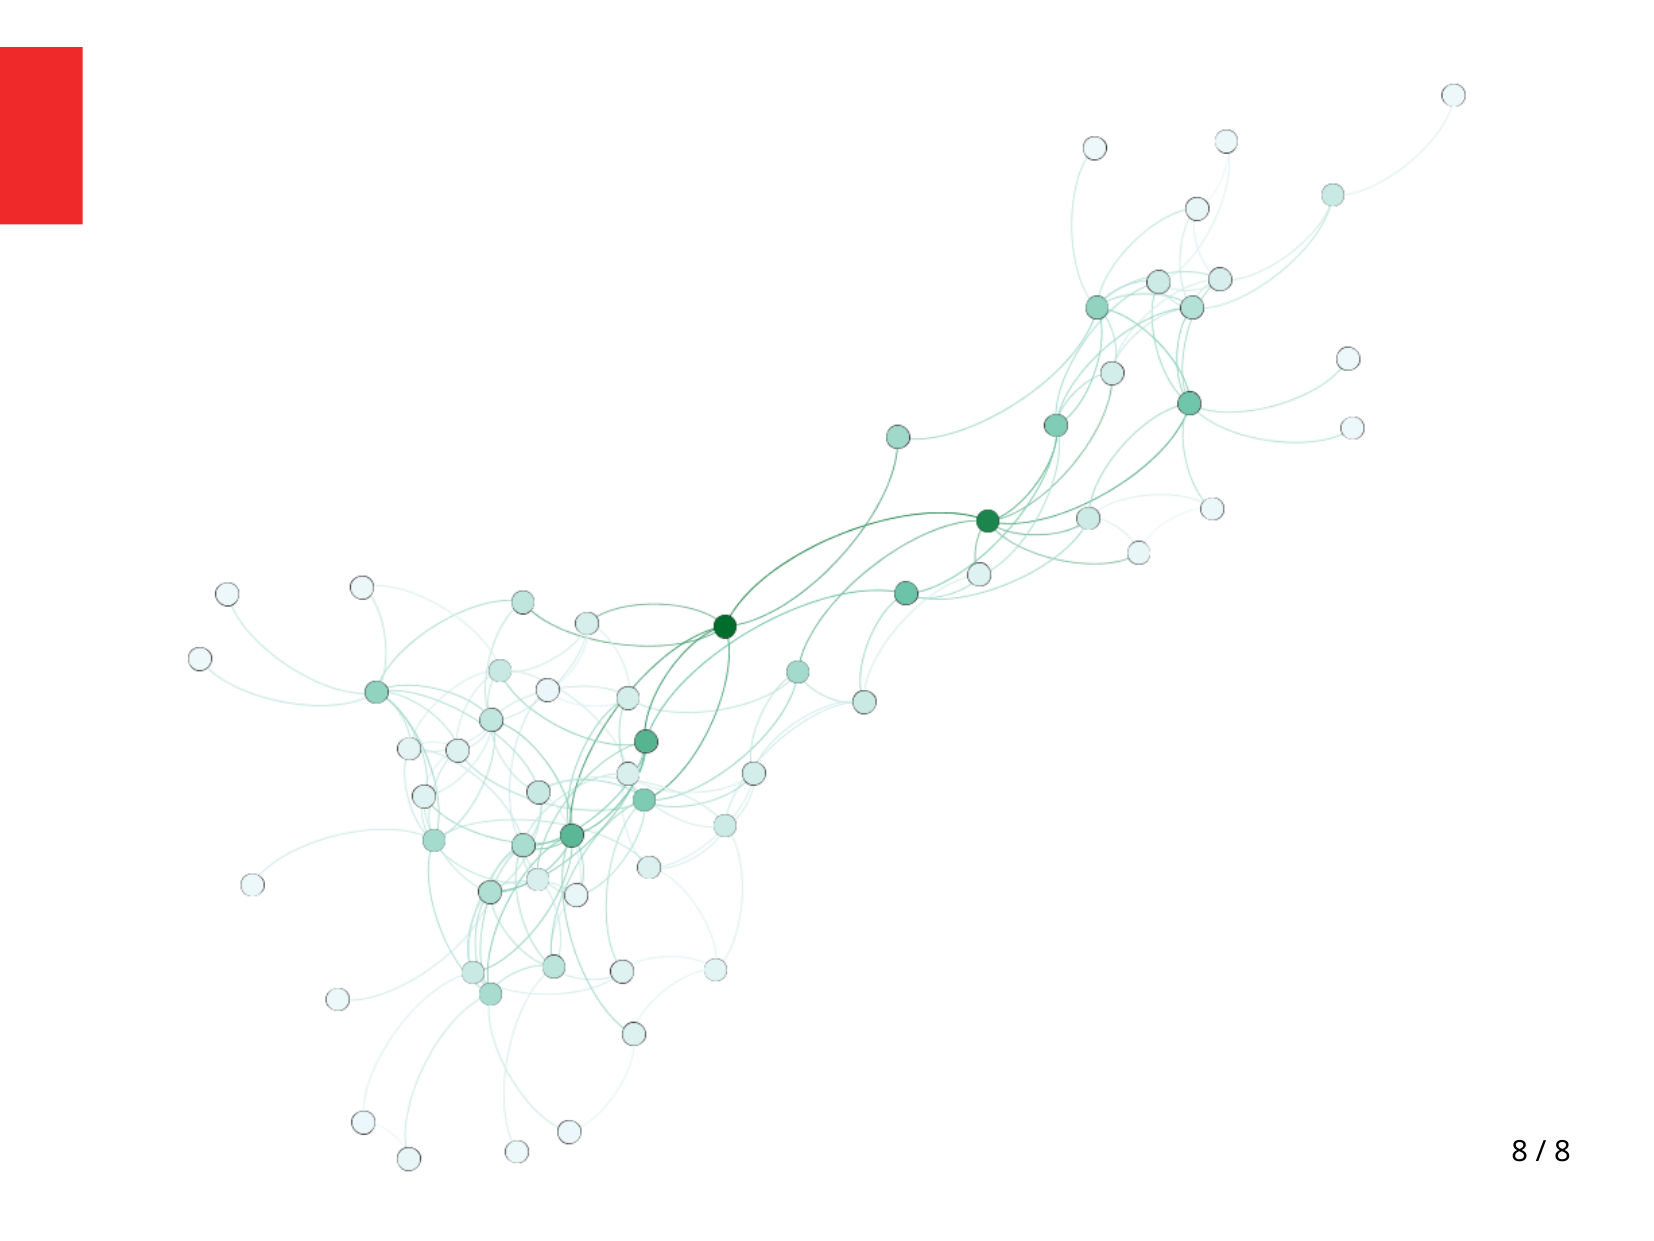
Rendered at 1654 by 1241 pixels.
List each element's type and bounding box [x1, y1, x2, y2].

picture [165, 45, 1488, 1195]
